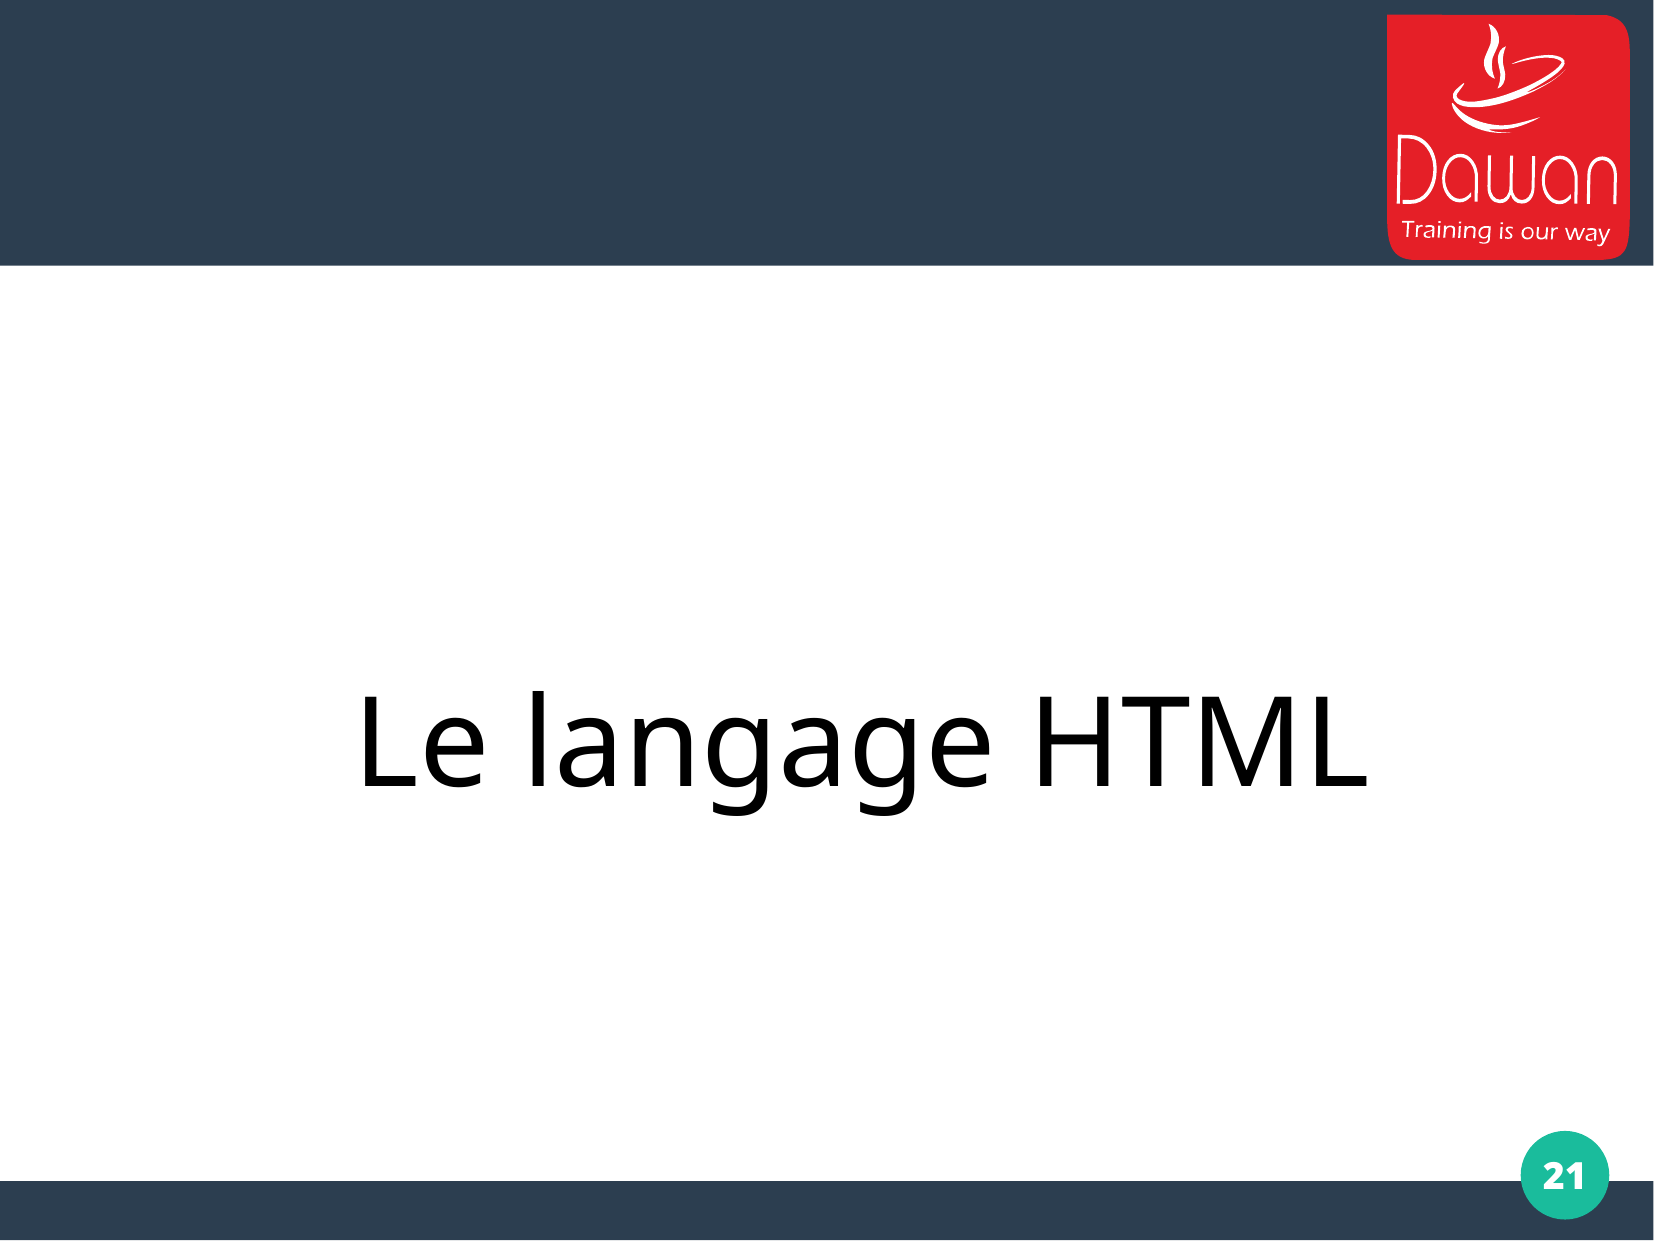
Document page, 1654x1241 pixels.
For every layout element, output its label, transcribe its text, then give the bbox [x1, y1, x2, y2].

picture [1387, 14, 1630, 260]
list Le langage HTML [59, 324, 1595, 1152]
